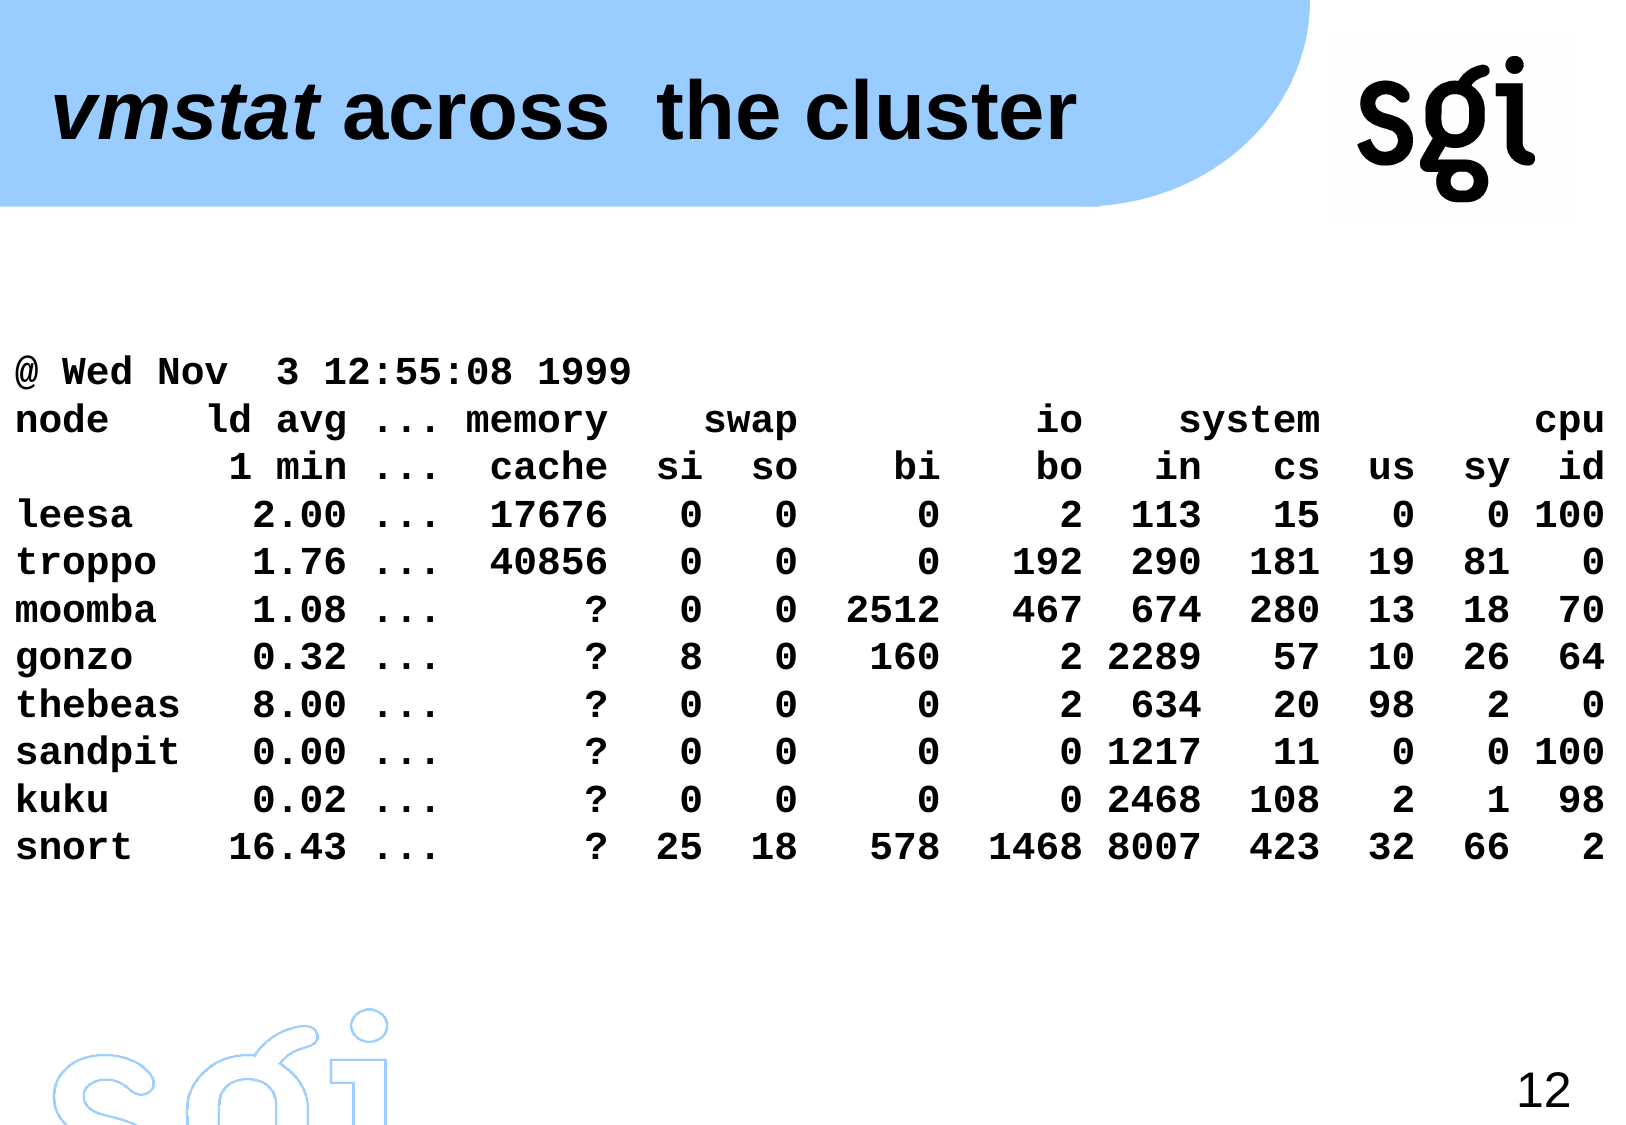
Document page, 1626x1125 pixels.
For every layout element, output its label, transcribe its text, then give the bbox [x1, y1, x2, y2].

title vmstat across the cluster [36, 33, 1318, 199]
text_box @ Wed Nov 3 12:55:08 1999 node ld avg ... memory swap io system cpu 1 min ... cache si so bi bo in cs us sy id leesa 2.00 ... 17676 0 0 0 2 113 15 0 0 100 troppo 1.76 ... 40856 0 0 0 192 290 181 19 81 0 moomba 1.08 ... ? 0 0 2512 467 674 280 13 18 70 gonzo 0.32 ... ? 8 0 160 2 2289 57 10 26 64 thebeas 8.00 ... ? 0 0 0 2 634 20 98 2 0 sandpit 0.00 ... ? 0 0 0 0 1217 11 0 0 100 kuku 0.02 ... ? 0 0 0 0 2468 108 2 1 98 snort 16.43 ... ? 25 18 578 1468 8007 423 32 66 2 [0, 337, 1625, 876]
